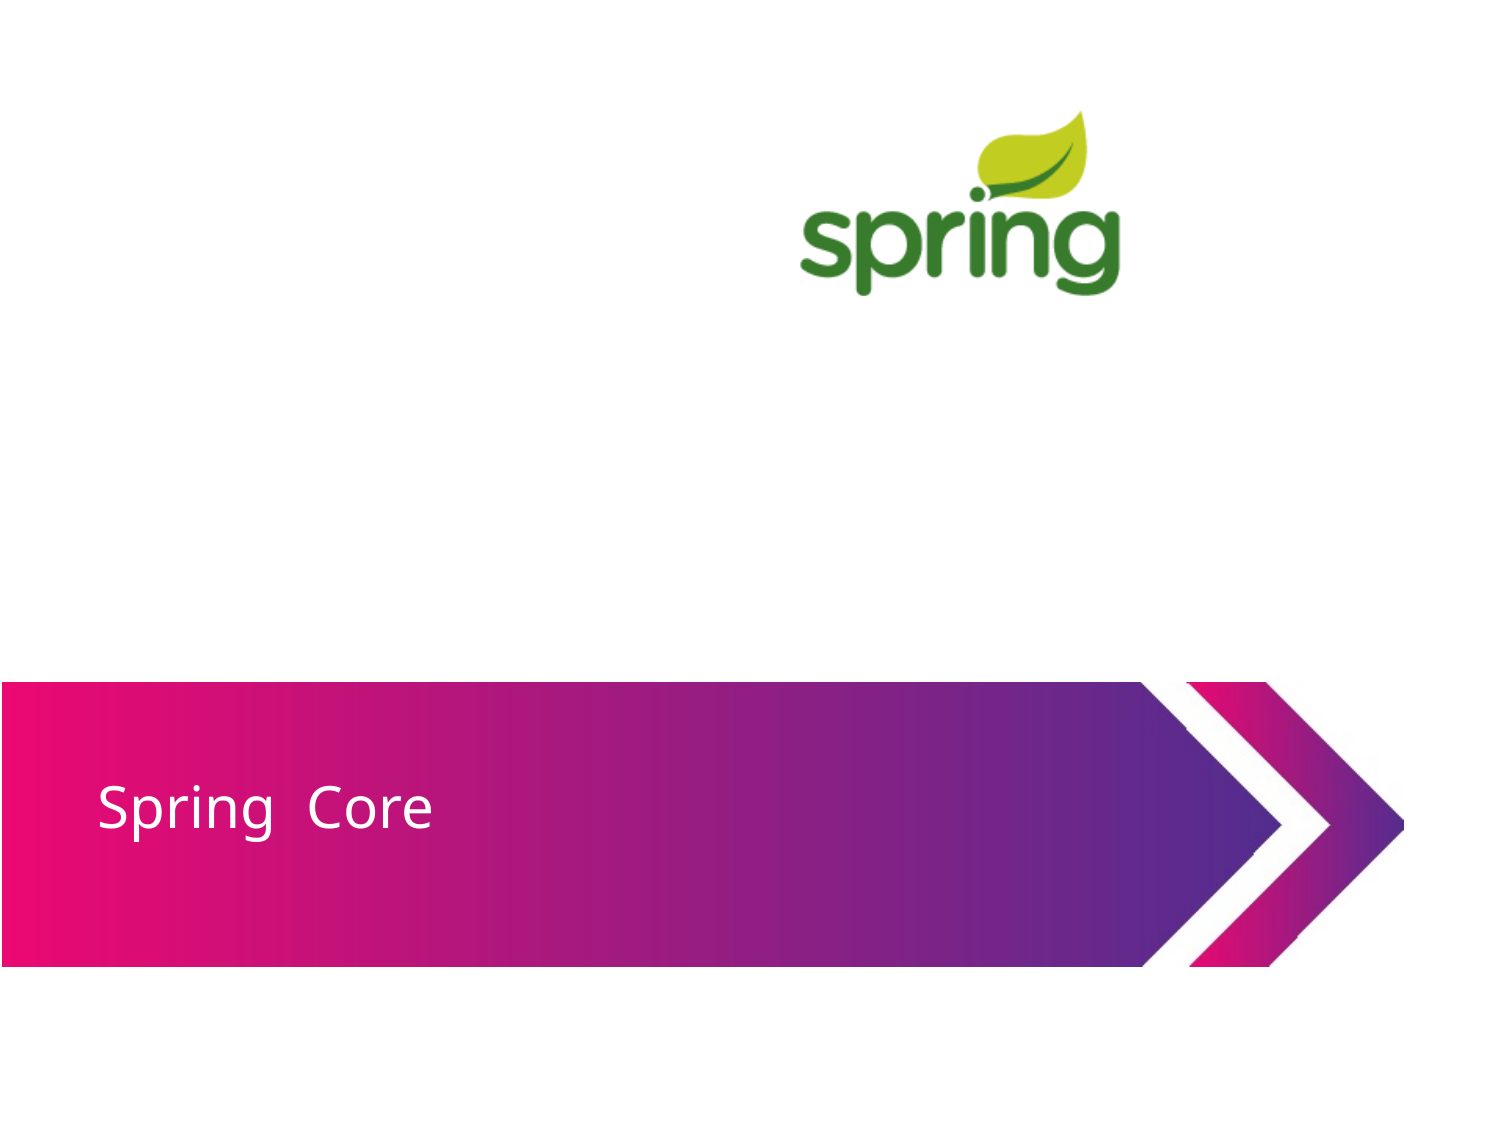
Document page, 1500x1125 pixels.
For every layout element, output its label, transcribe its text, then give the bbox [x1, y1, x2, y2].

text_box Spring Core [82, 759, 1063, 842]
picture [763, 94, 1158, 329]
picture [2, 682, 1404, 967]
